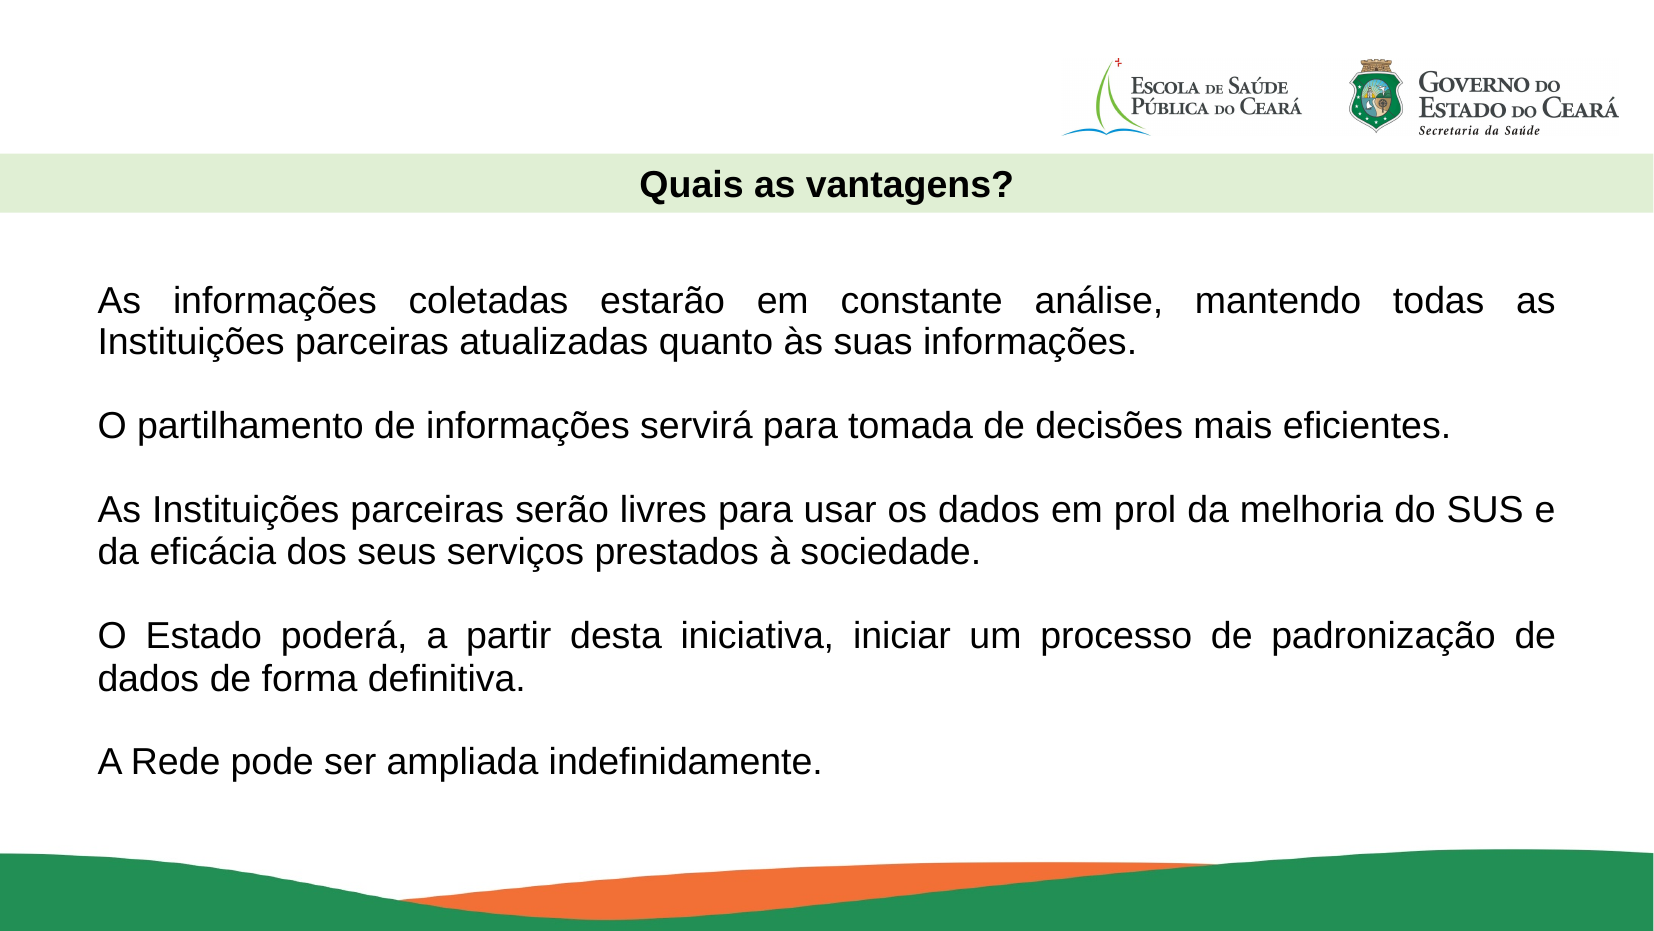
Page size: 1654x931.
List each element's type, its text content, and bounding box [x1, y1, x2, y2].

text_box As informações coletadas estarão em constante análise, mantendo todas as Instituições parceiras atualizadas quanto às suas informações. O partilhamento de informações servirá para tomada de decisões mais eficientes. As Instituições parceiras serão livres para usar os dados em prol da melhoria do SUS e da eficácia dos seus serviços prestados à sociedade. O Estado poderá, a partir desta iniciativa, iniciar um processo de padronização de dados de forma definitiva. A Rede pode ser ampliada indefinidamente. [82, 271, 1571, 829]
picture [0, 808, 1654, 931]
picture [1061, 58, 1619, 136]
title Quais as vantagens? [0, 153, 1654, 213]
